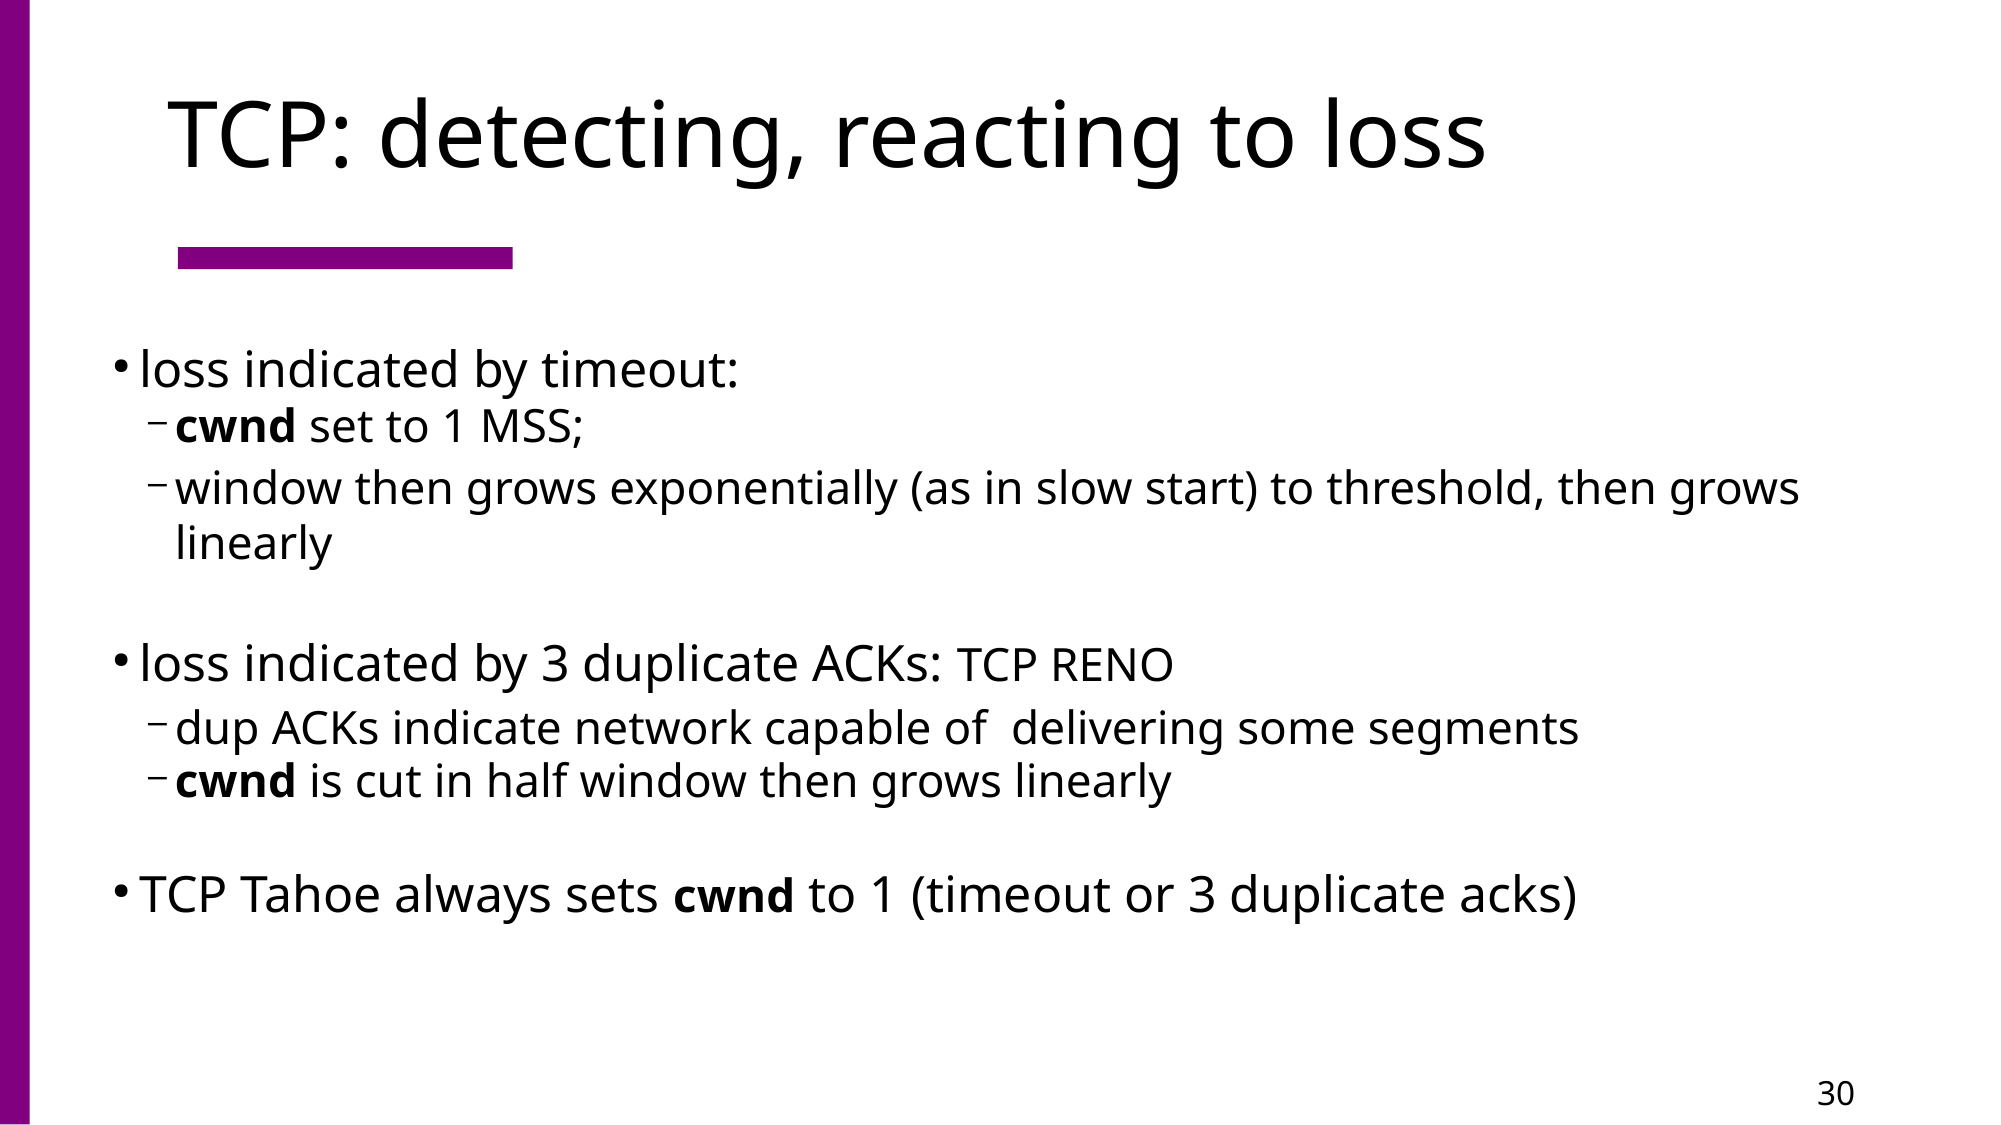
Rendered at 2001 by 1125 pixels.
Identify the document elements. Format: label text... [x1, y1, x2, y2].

list loss indicated by timeout: cwnd set to 1 MSS; window then grows exponentially (as in slow start) to threshold, then grows linearly loss indicated by 3 duplicate ACKs: TCP RENO dup ACKs indicate network capable of delivering some segments cwnd is cut in half window then grows linearly TCP Tahoe always sets cwnd to 1 (timeout or 3 duplicate acks) [88, 329, 1966, 941]
title TCP: detecting, reacting to loss [116, 37, 1817, 225]
